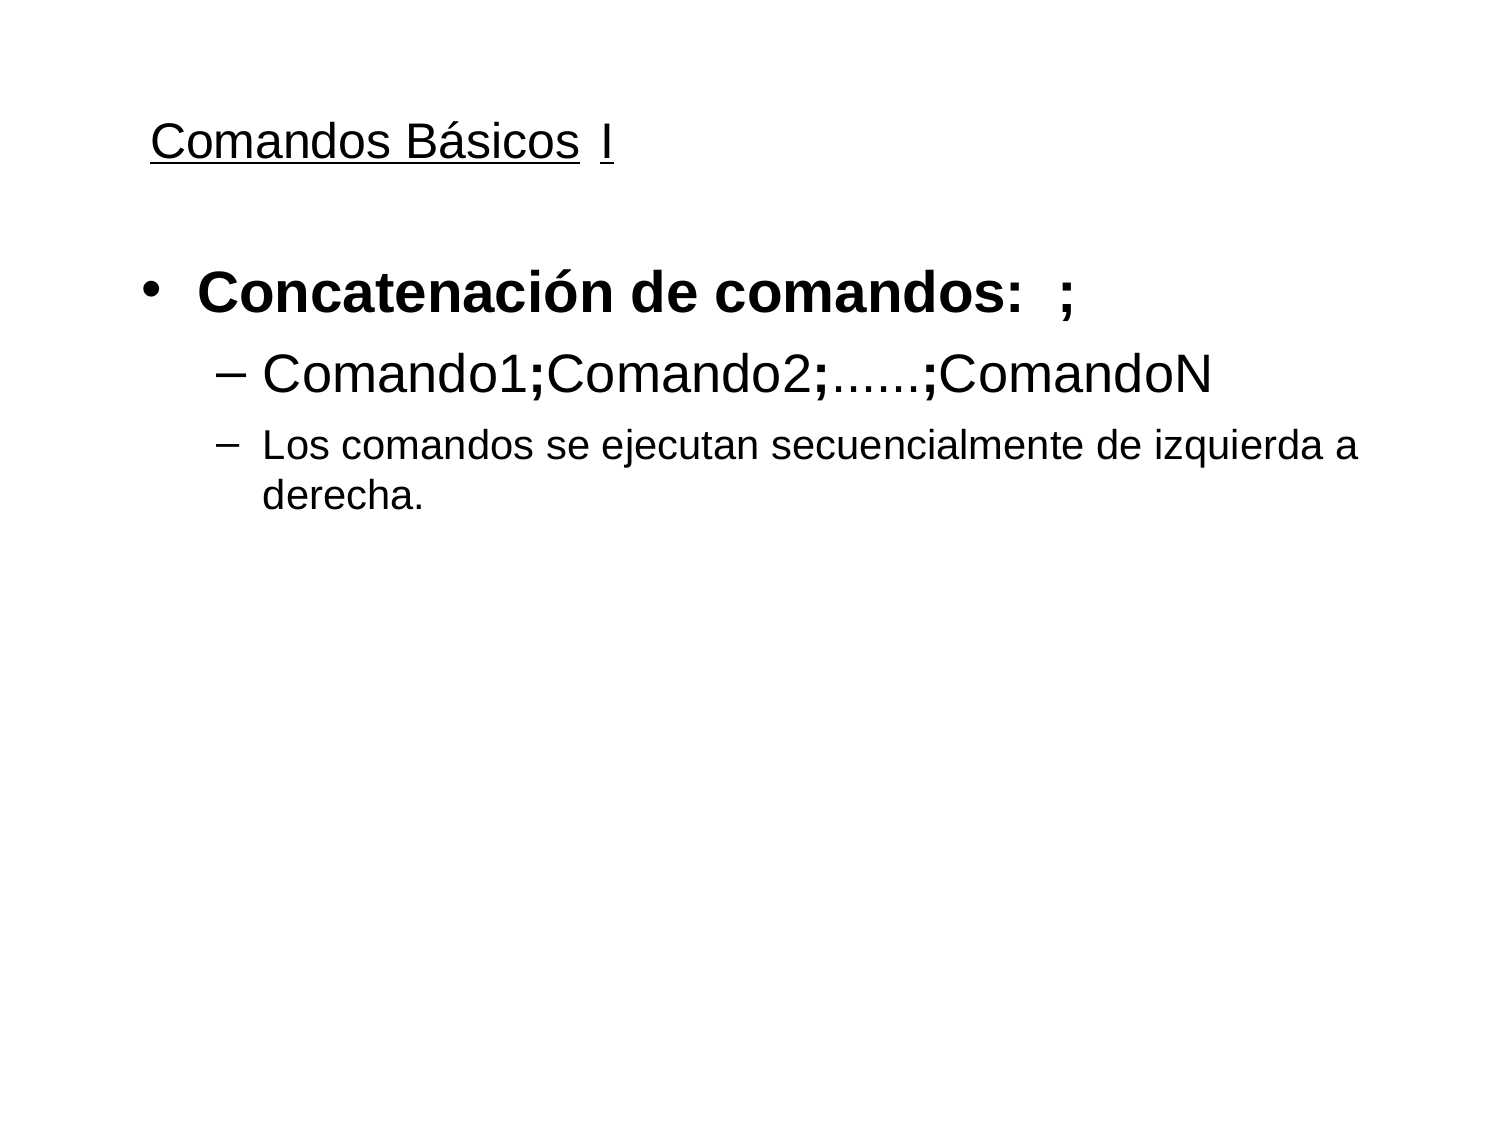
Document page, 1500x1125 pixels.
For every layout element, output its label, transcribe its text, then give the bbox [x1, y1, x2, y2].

title Comandos Básicos I [75, 45, 1426, 233]
list Concatenación de comandos: ; Comando1;Comando2;......;ComandoN Los comandos se ejecutan secuencialmente de izquierda a derecha. [126, 259, 1477, 1083]
